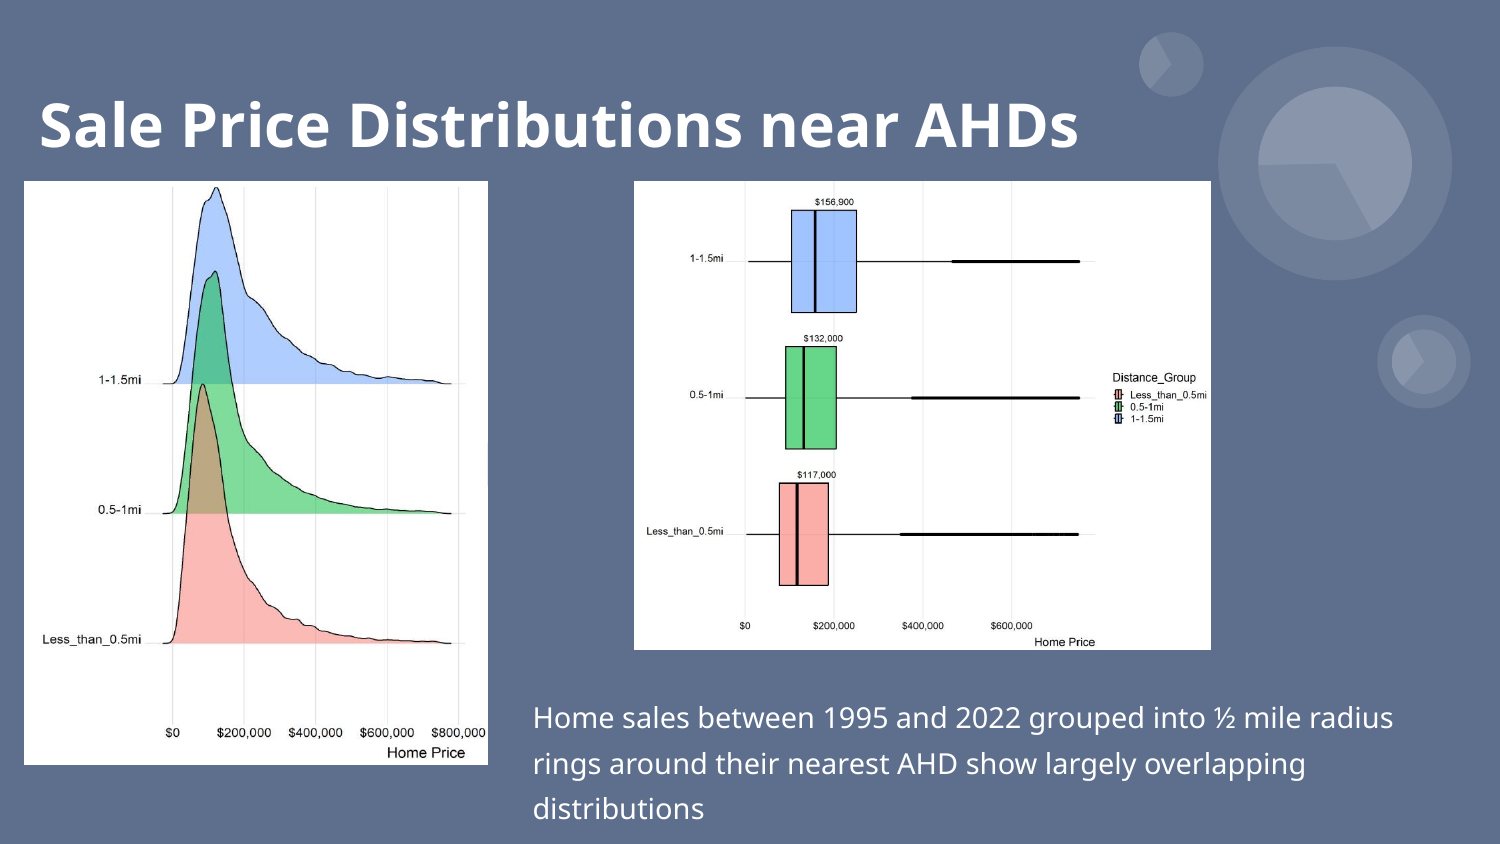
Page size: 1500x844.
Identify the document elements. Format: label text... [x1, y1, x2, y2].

picture [24, 181, 488, 765]
title Sale Price Distributions near AHDs [24, 66, 1222, 182]
list Home sales between 1995 and 2022 grouped into ½ mile radius rings around their nearest AHD show largely overlapping distributions [517, 677, 1447, 844]
picture [634, 181, 1211, 650]
